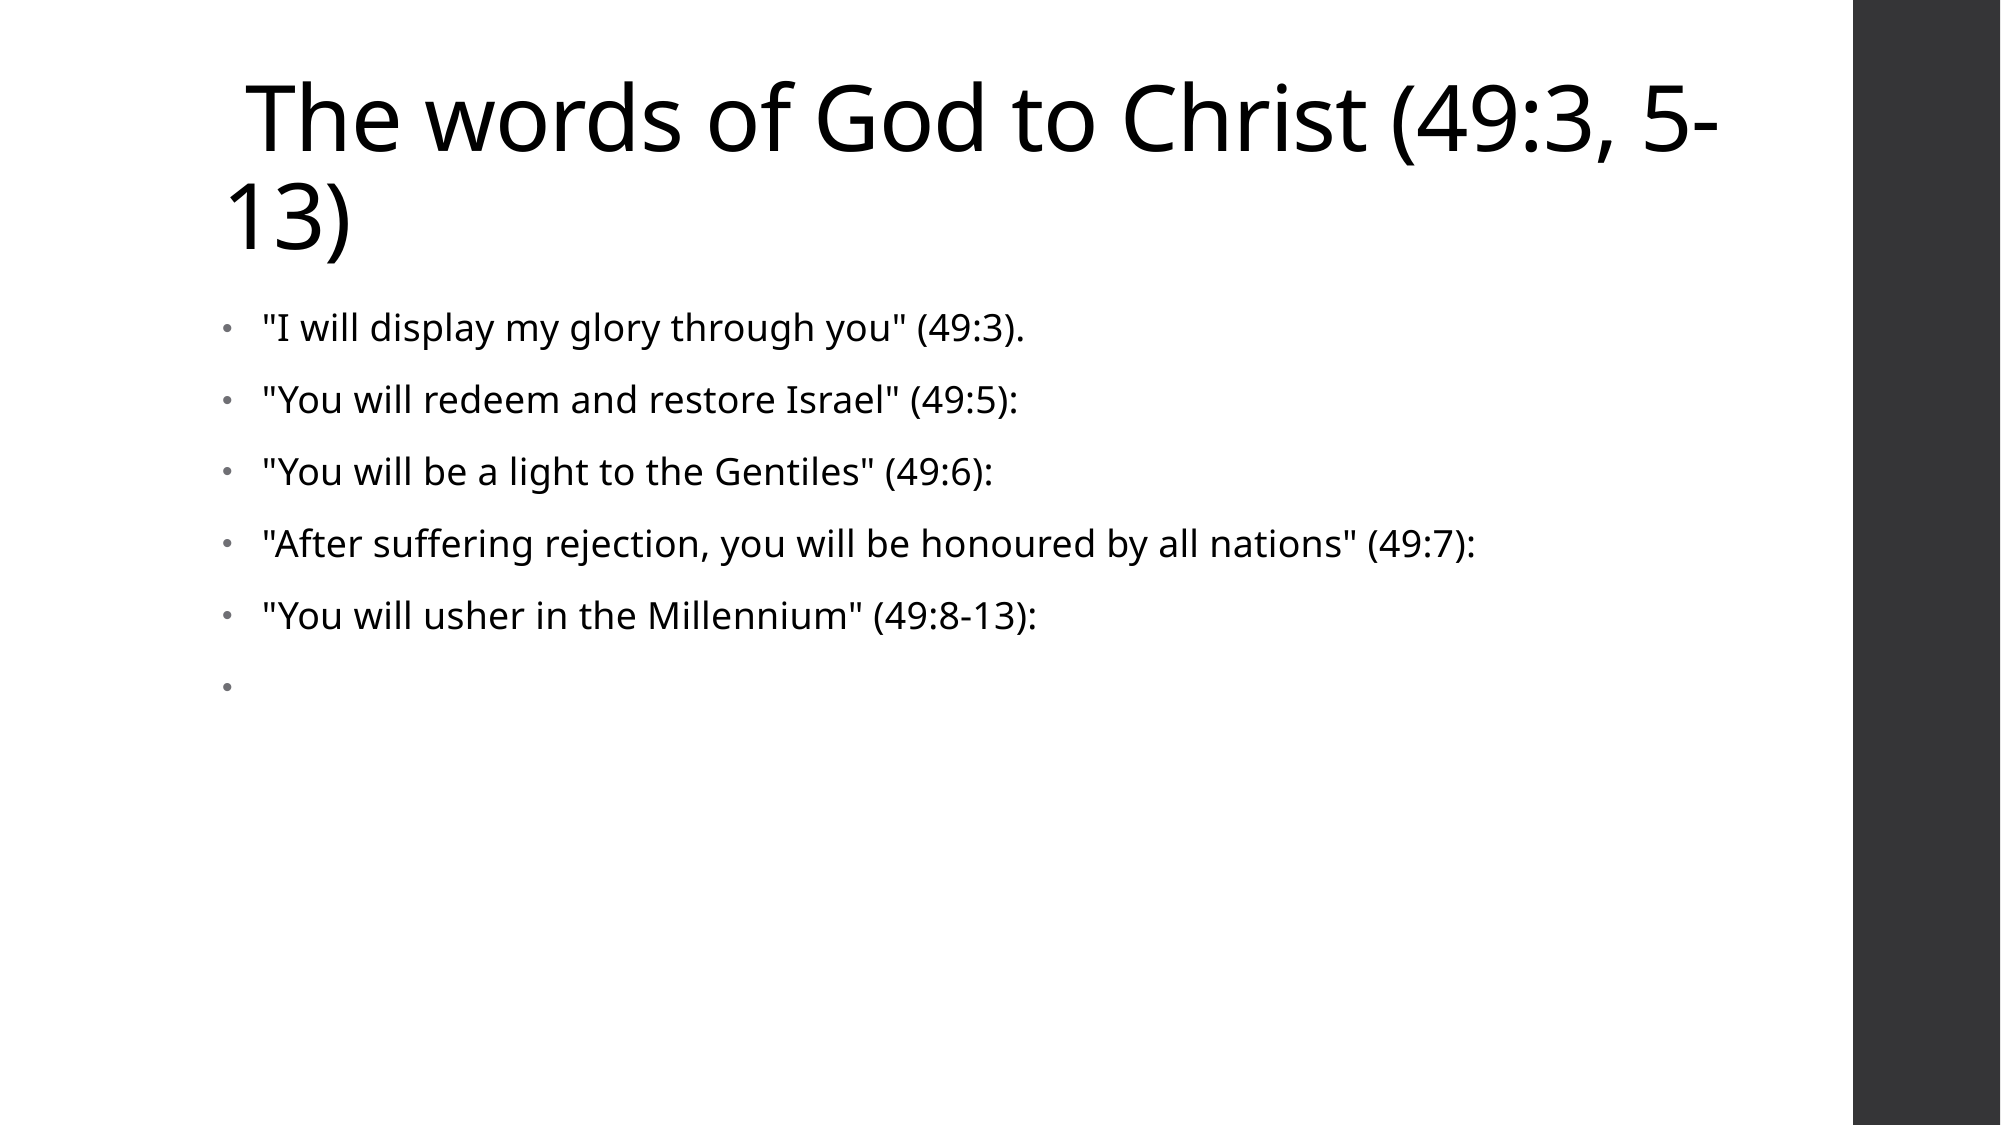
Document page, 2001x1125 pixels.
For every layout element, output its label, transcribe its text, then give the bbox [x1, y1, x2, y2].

list "I will display my glory through you" (49:3). "You will redeem and restore Israel" (49:5): "You will be a light to the Gentiles" (49:6): "After suffering rejection, you will be honoured by all nations" (49:7): "You will usher in the Millennium" (49:8-13): [206, 299, 1617, 1014]
title The words of God to Christ (49:3, 5-13) [206, 60, 1797, 278]
